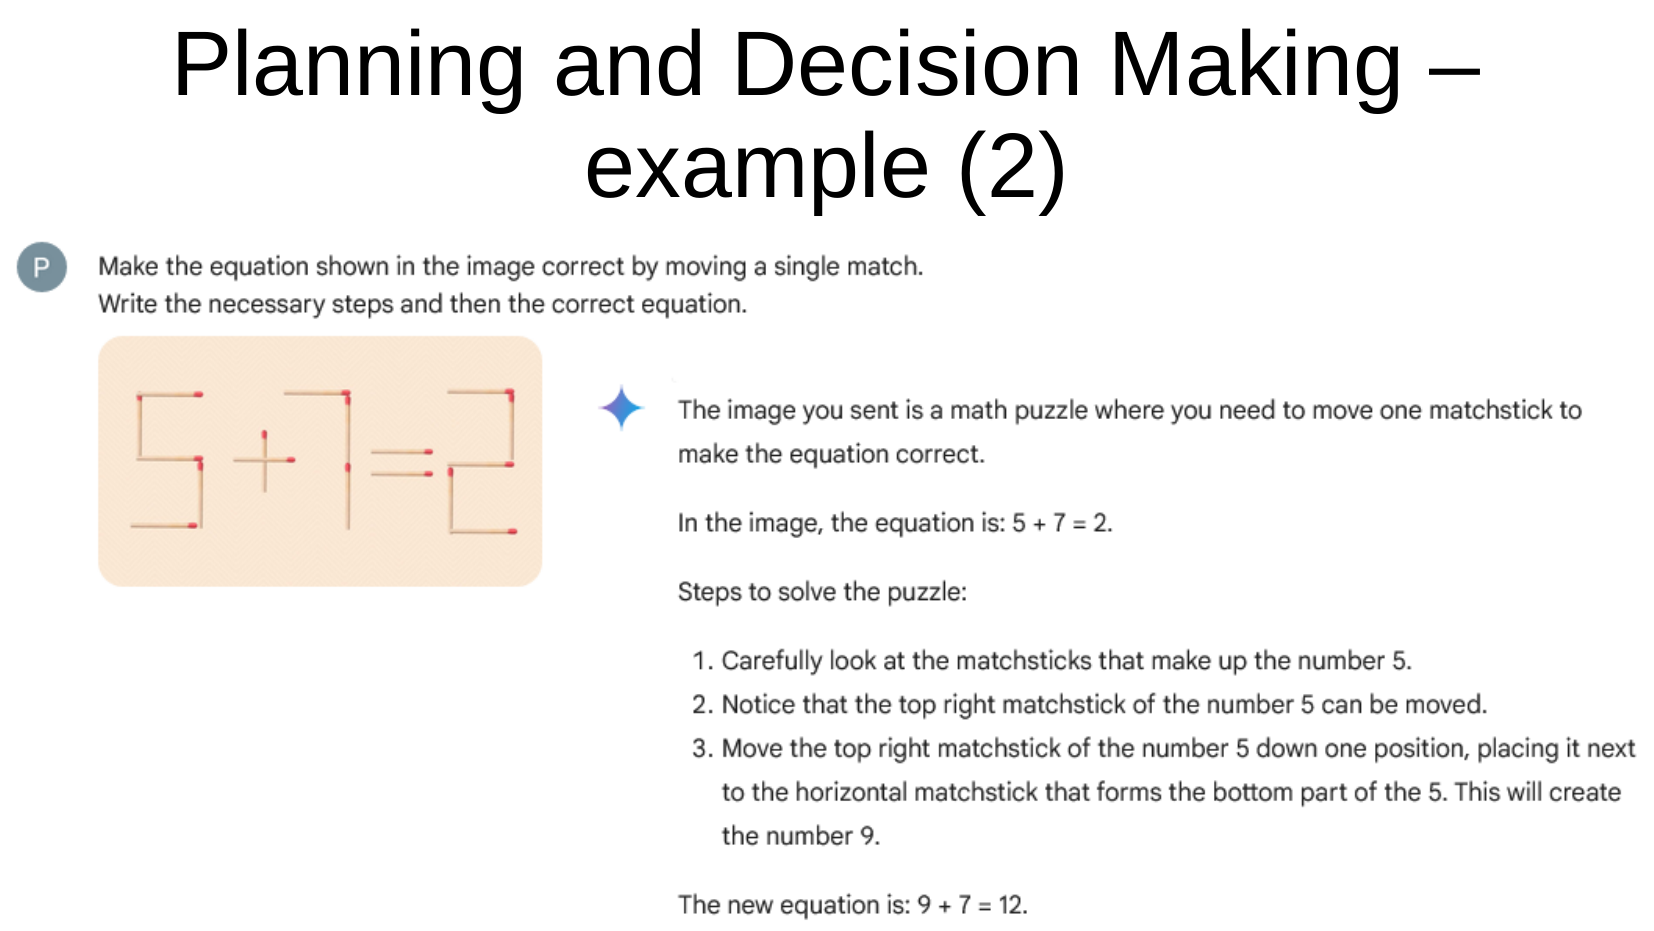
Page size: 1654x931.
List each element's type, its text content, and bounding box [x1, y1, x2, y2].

picture [0, 236, 1654, 931]
title Planning and Decision Making –example (2) [82, 12, 1571, 218]
